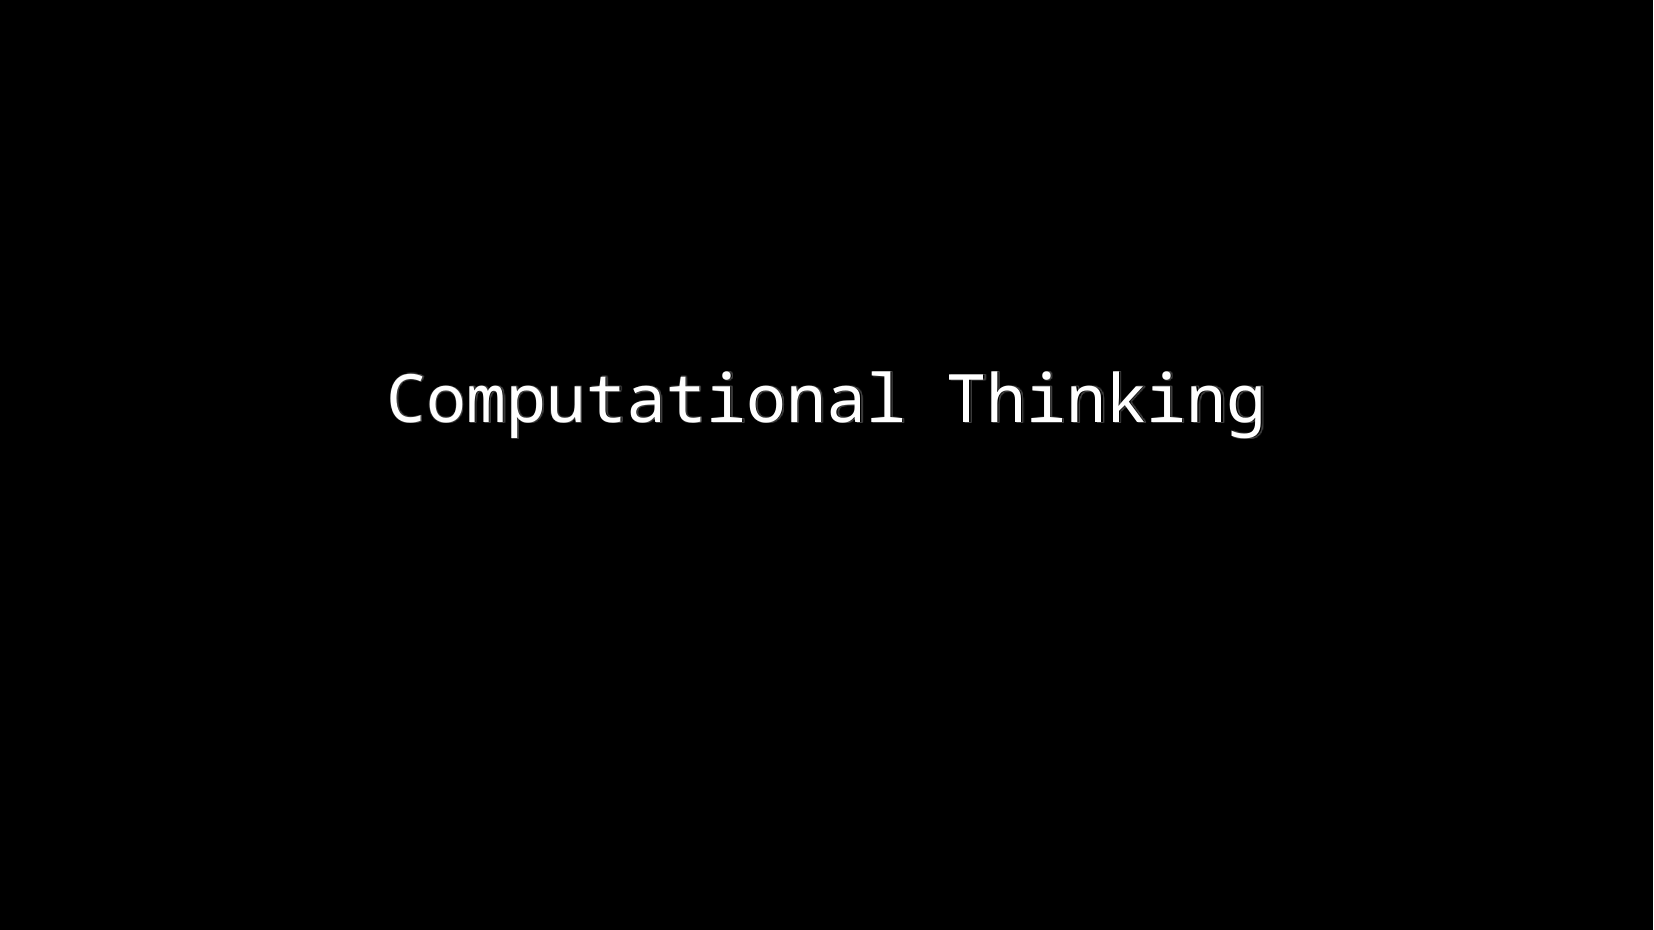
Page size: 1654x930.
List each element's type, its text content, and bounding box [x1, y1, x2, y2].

subtitle Computational Thinking [82, 37, 1571, 757]
